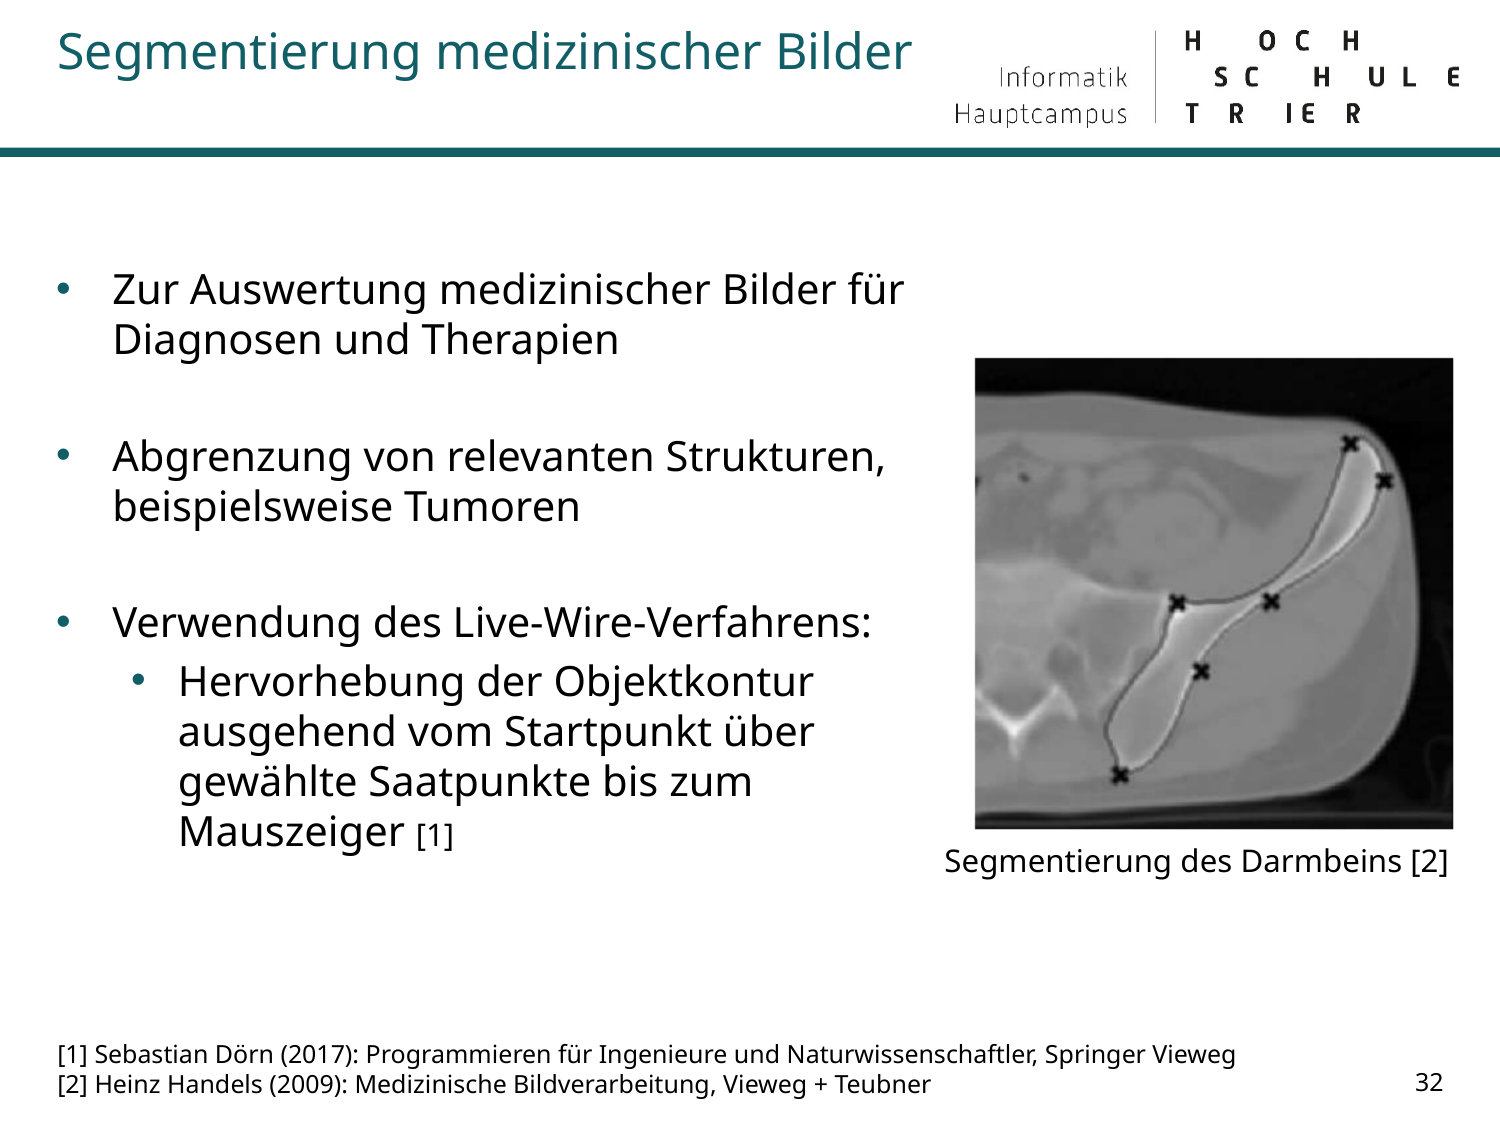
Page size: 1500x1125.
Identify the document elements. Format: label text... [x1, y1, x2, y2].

title Segmentierung medizinischer Bilder [42, 12, 941, 131]
footer [1] Sebastian Dörn (2017): Programmieren für Ingenieure und Naturwissenschaftler, Springer Vieweg [2] Heinz Handels (2009): Medizinische Bildverarbeitung, Vieweg + Teubner [42, 1031, 1452, 1111]
picture [956, 30, 1459, 128]
list Zur Auswertung medizinischer Bilder für Diagnosen und Therapien Abgrenzung von relevanten Strukturen, beispielsweise Tumoren Verwendung des Live-Wire-Verfahrens: Hervorhebung der Objektkontur ausgehend vom Startpunkt über gewählte Saatpunkte bis zum Mauszeiger [1] [41, 255, 941, 980]
picture [971, 354, 1459, 834]
text_box Segmentierung des Darmbeins [2] [929, 834, 1500, 887]
slide_number <Foliennummer> [1222, 1058, 1459, 1106]
